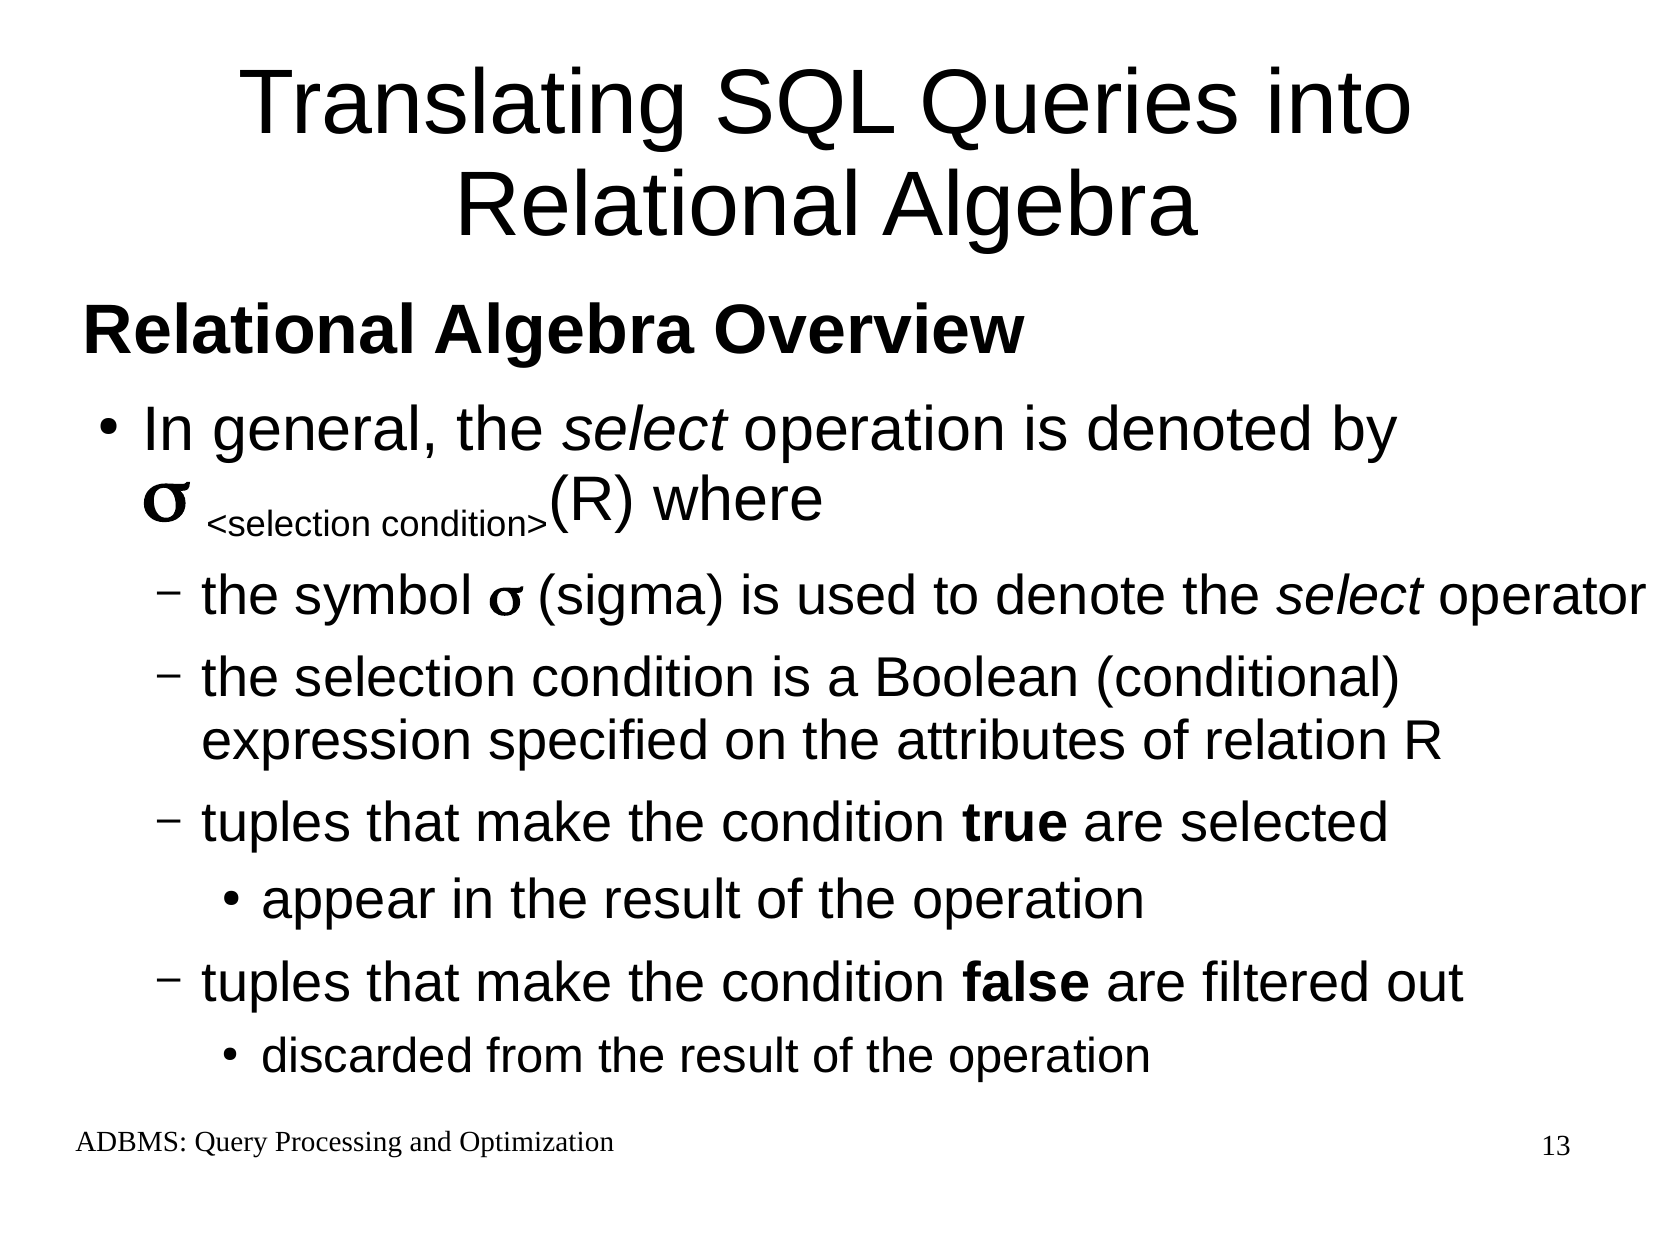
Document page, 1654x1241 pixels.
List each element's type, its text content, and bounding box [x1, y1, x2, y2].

list Relational Algebra Overview In general, the select operation is denoted by  <selection condition>(R) where the symbol  (sigma) is used to denote the select operator the selection condition is a Boolean (conditional) expression specified on the attributes of relation R tuples that make the condition true are selected appear in the result of the operation tuples that make the condition false are filtered out discarded from the result of the operation [82, 290, 1654, 1156]
title Translating SQL Queries into Relational Algebra [82, 49, 1571, 257]
